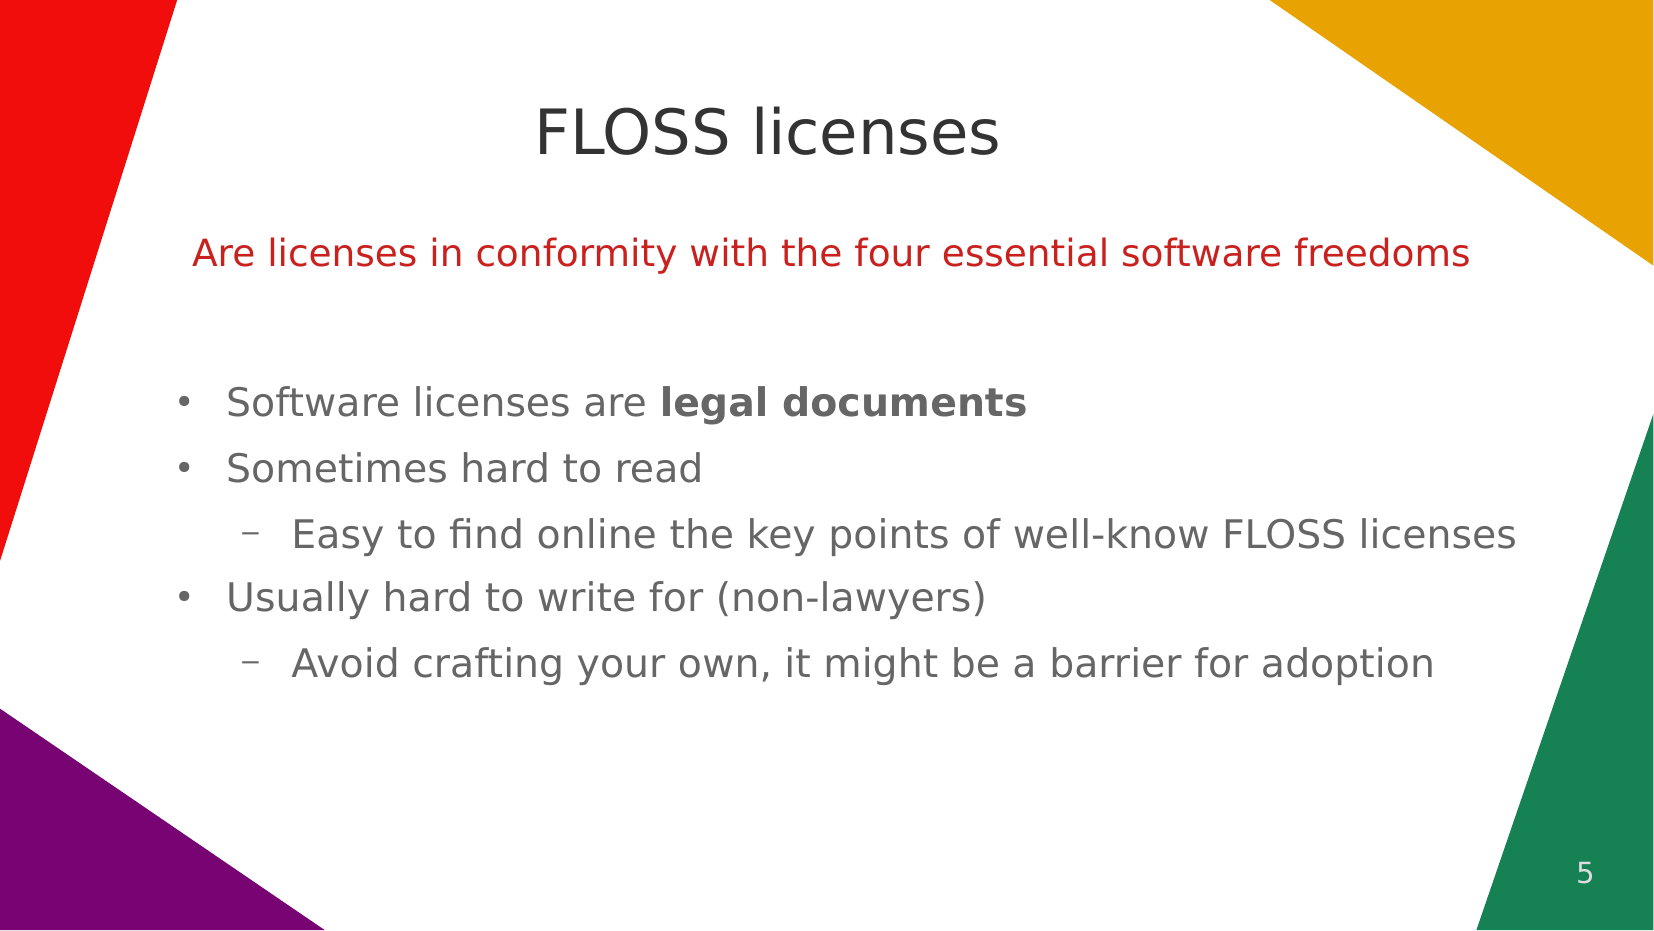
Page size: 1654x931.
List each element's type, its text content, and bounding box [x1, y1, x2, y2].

text_box Are licenses in conformity with the four essential software freedoms [177, 224, 1487, 283]
title FLOSS licenses [59, 59, 1477, 207]
list Software licenses are legal documents Sometimes hard to read Easy to find online the key points of well-know FLOSS licenses Usually hard to write for (non-lawyers) Avoid crafting your own, it might be a barrier for adoption [160, 379, 1577, 691]
